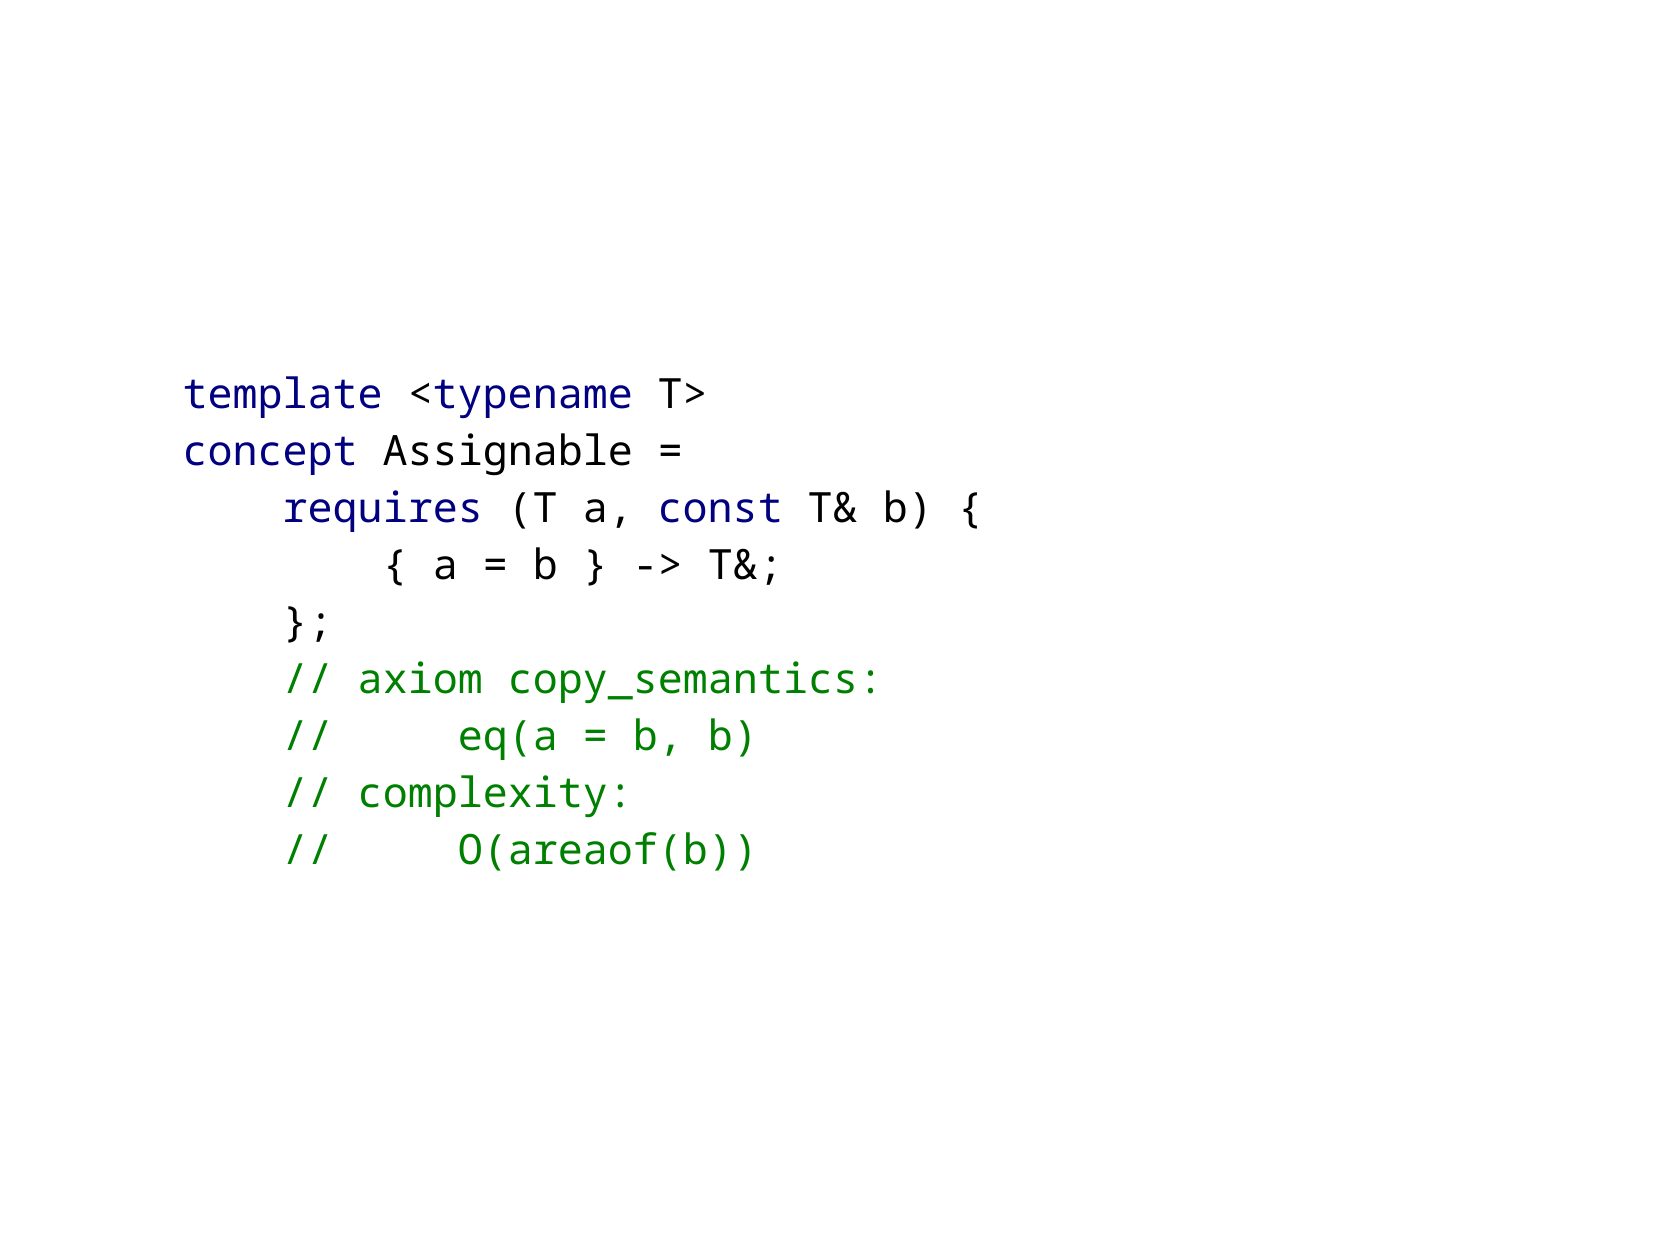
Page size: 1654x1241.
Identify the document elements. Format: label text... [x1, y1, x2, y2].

subtitle template <typename T> concept Assignable = requires (T a, const T& b) { { a = b } -> T&; }; // axiom copy_semantics: // eq(a = b, b) // complexity: // O(areaof(b)) [82, 260, 1571, 980]
